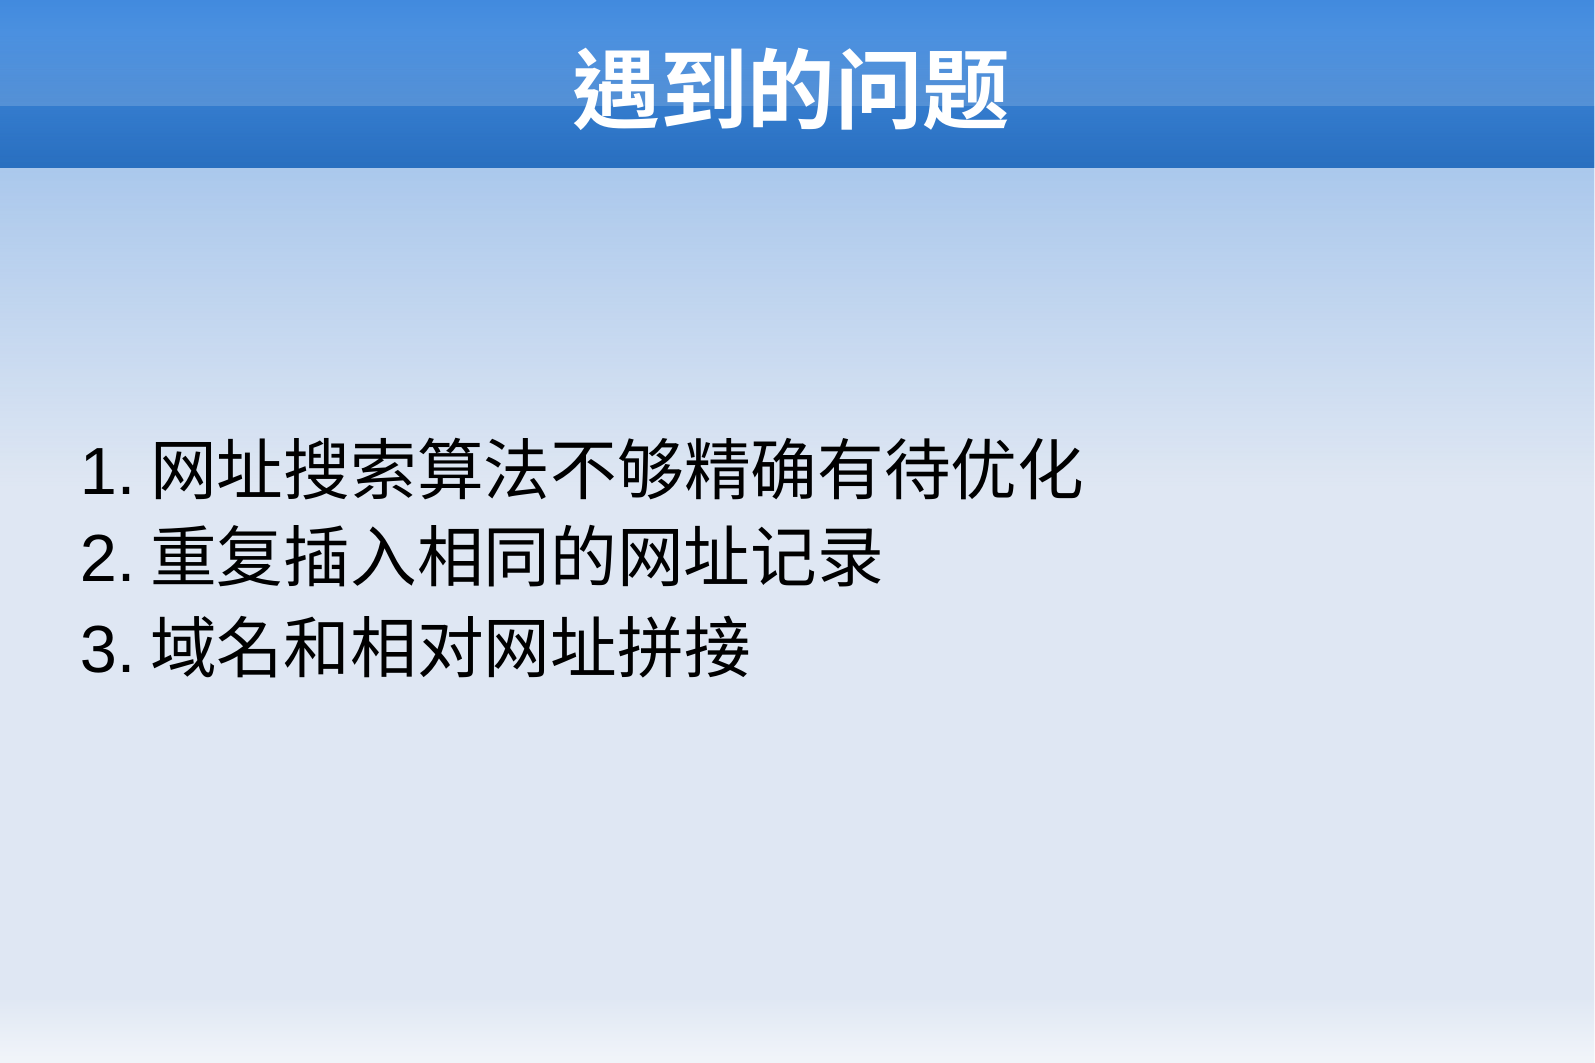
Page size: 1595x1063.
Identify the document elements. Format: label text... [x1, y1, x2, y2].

picture [0, 0, 1595, 1063]
text_box 1.网址搜索算法不够精确有待优化 2.重复插入相同的网址记录 3.域名和相对网址拼接 [79, 248, 1515, 951]
title 遇到的问题 [74, 0, 1510, 178]
